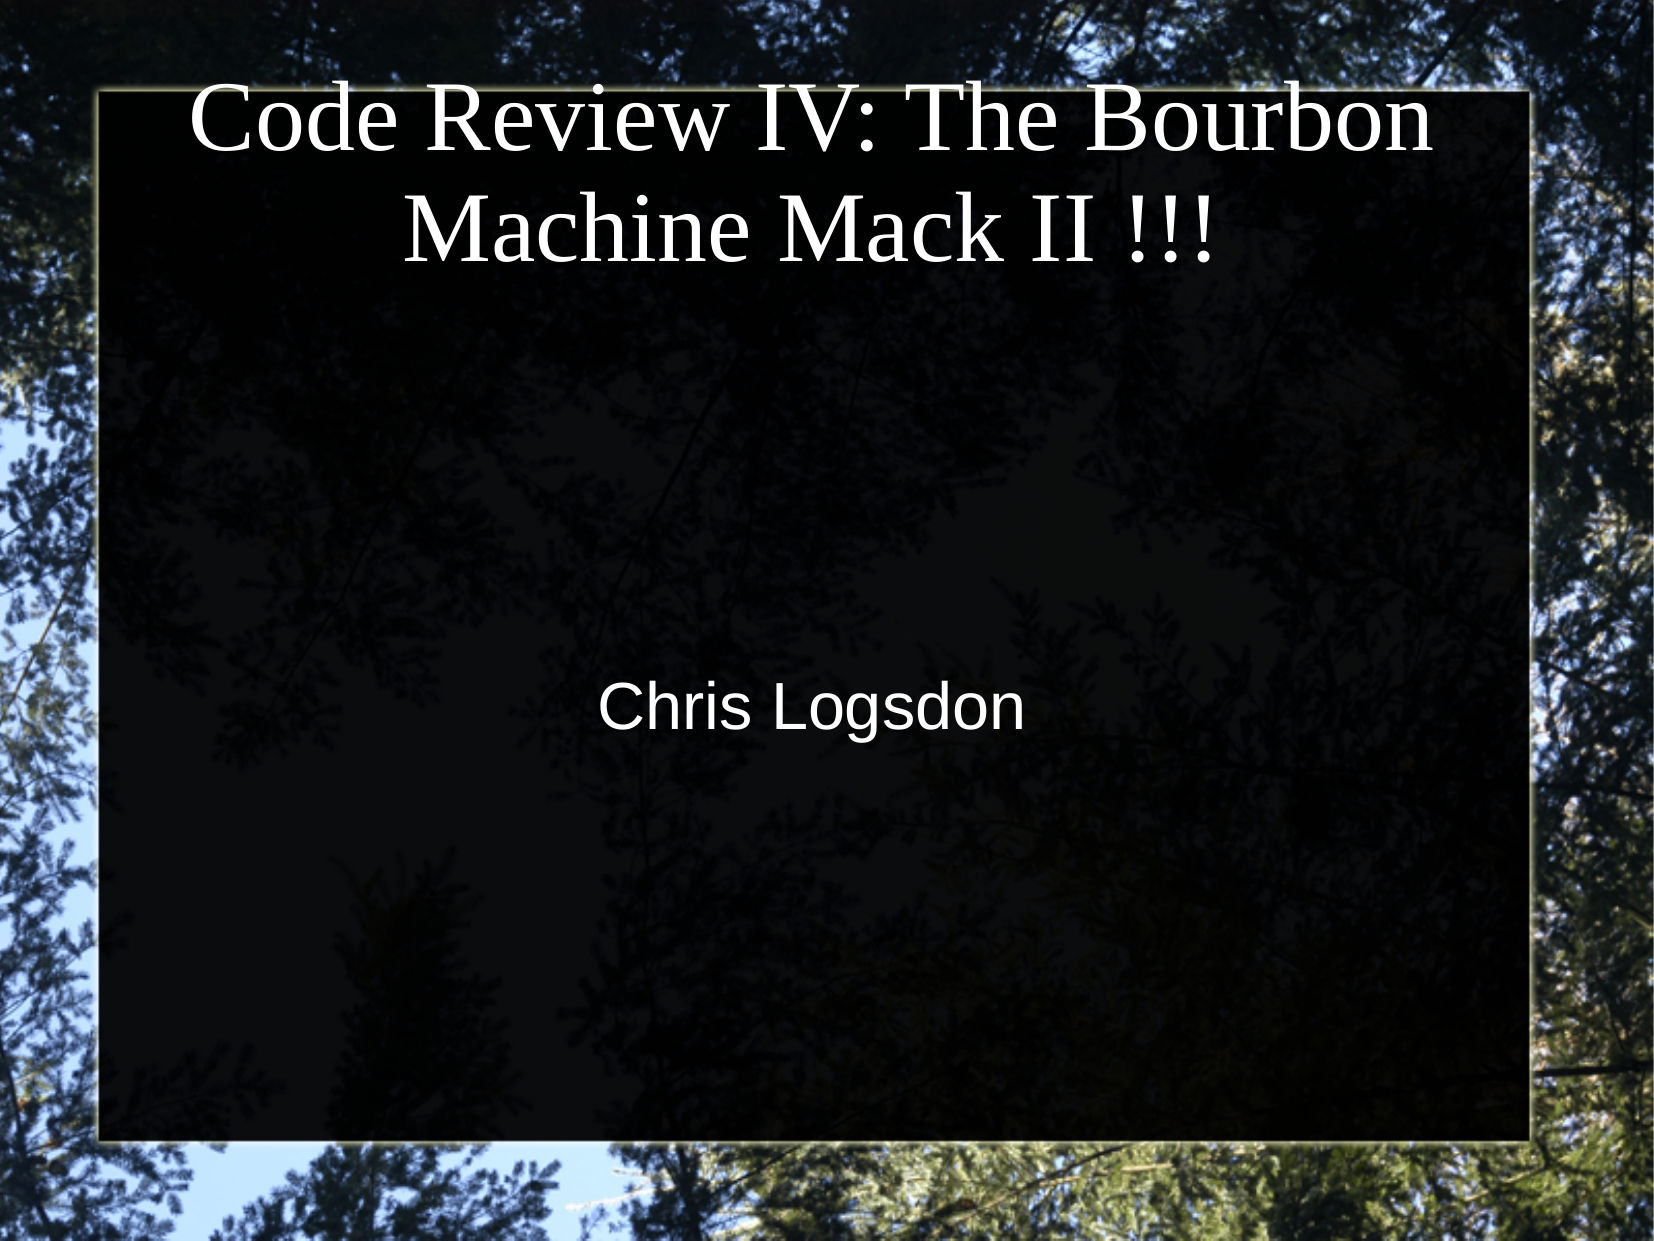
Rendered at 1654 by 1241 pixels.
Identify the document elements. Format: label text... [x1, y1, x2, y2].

title Code Review IV: The Bourbon Machine Mack II !!! [88, 61, 1536, 284]
subtitle Chris Logsdon [88, 290, 1536, 1123]
picture [0, 0, 1654, 1241]
